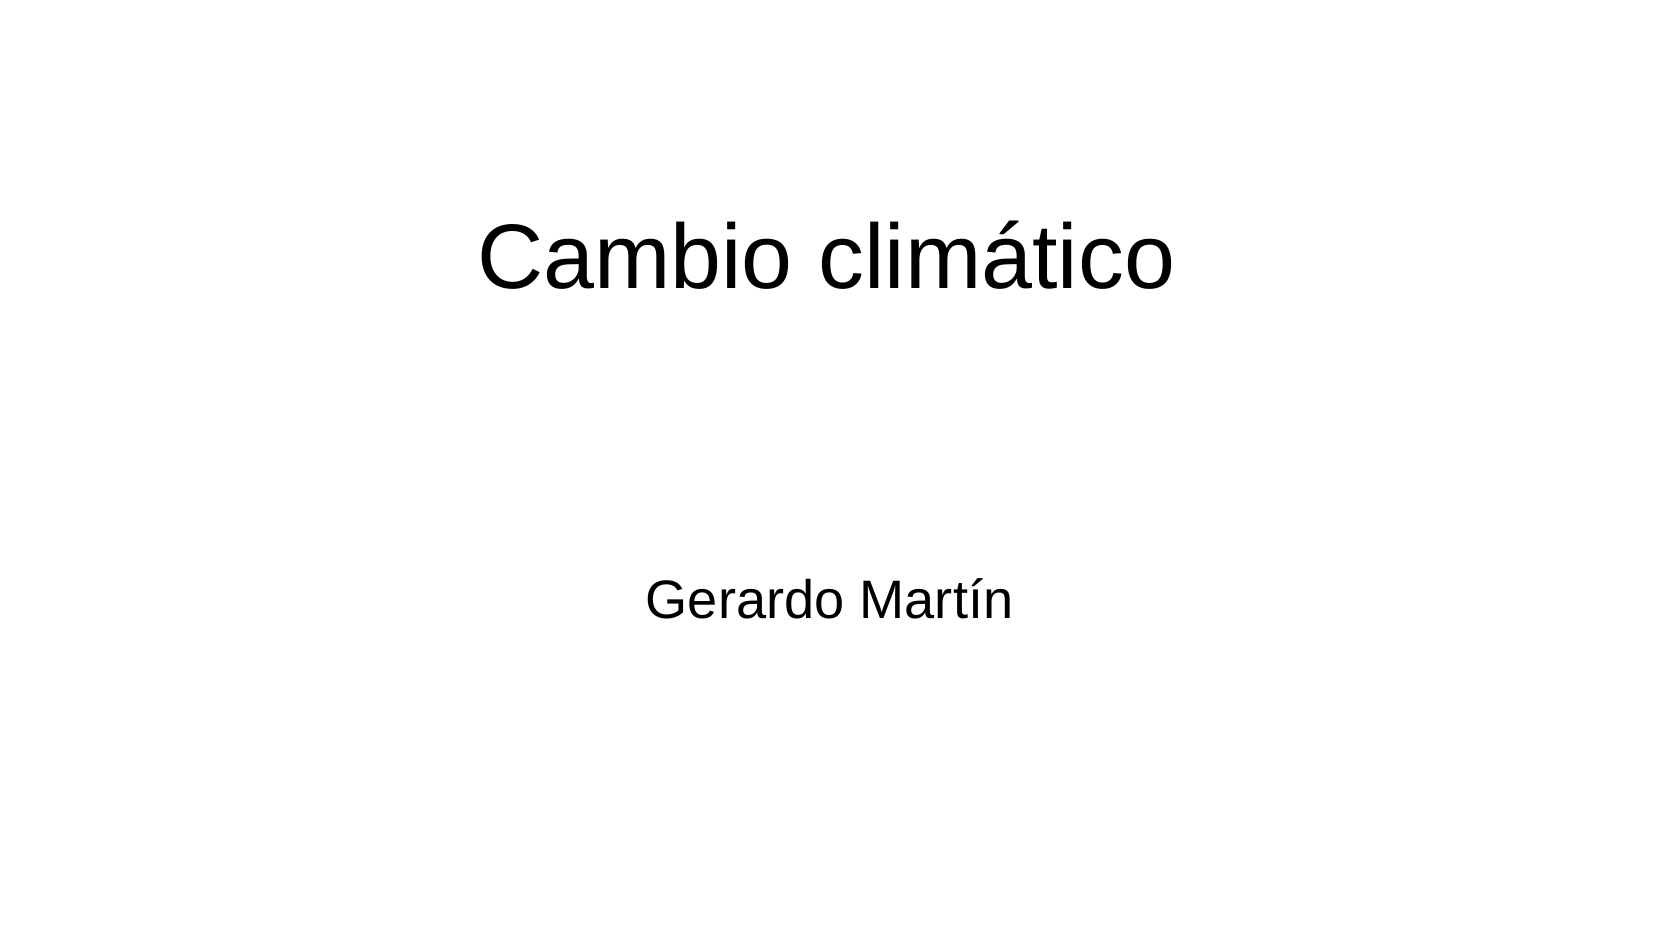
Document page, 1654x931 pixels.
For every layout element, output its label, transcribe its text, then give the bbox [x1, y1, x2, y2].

title Cambio climático [82, 178, 1571, 335]
subtitle Gerardo Martín [354, 472, 1306, 728]
